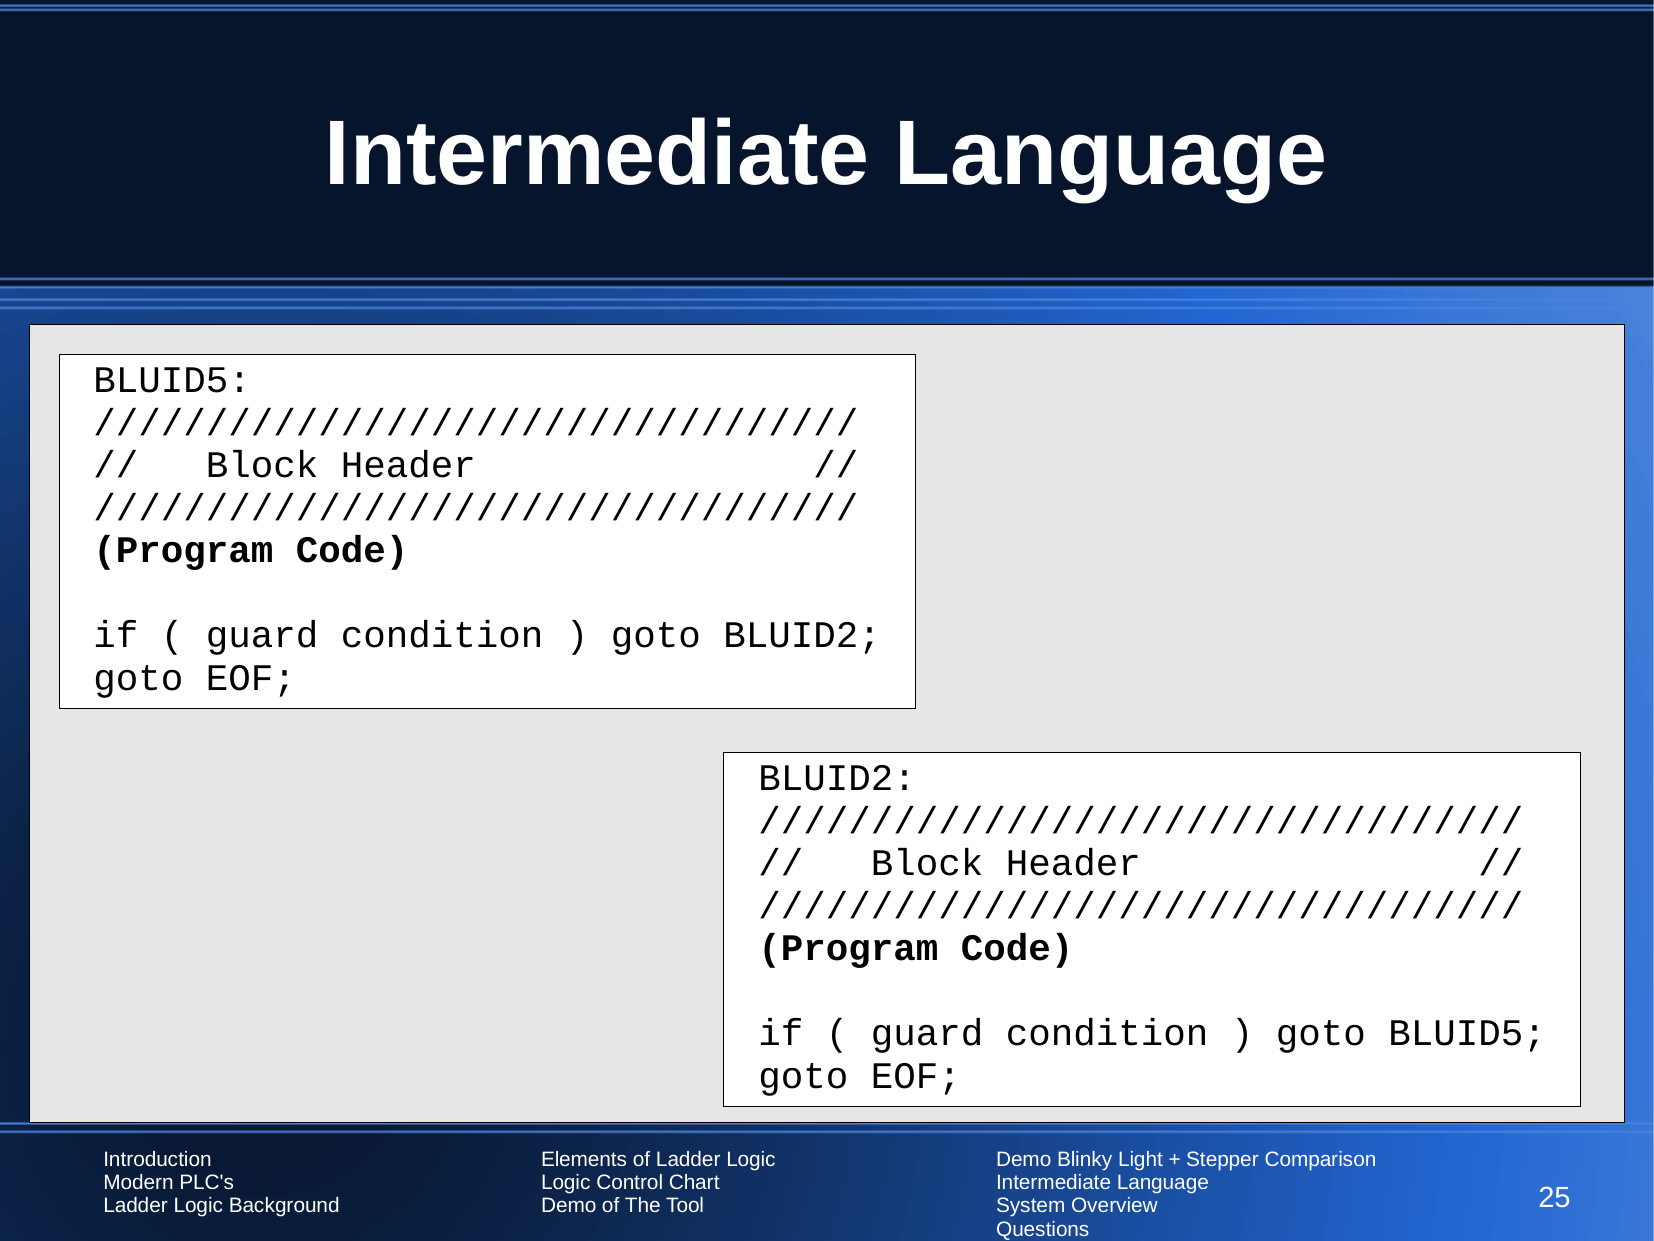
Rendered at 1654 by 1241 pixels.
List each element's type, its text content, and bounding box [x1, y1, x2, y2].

picture [0, 0, 1654, 1241]
title Intermediate Language [82, 49, 1571, 257]
text_box BLUID5: ////////////////////////////////// // Block Header // ////////////////////////////////// (Program Code) if ( guard condition ) goto BLUID2; goto EOF; [59, 354, 916, 709]
text_box [29, 324, 1625, 1123]
text_box BLUID2: ////////////////////////////////// // Block Header // ////////////////////////////////// (Program Code) if ( guard condition ) goto BLUID5; goto EOF; [723, 752, 1581, 1107]
